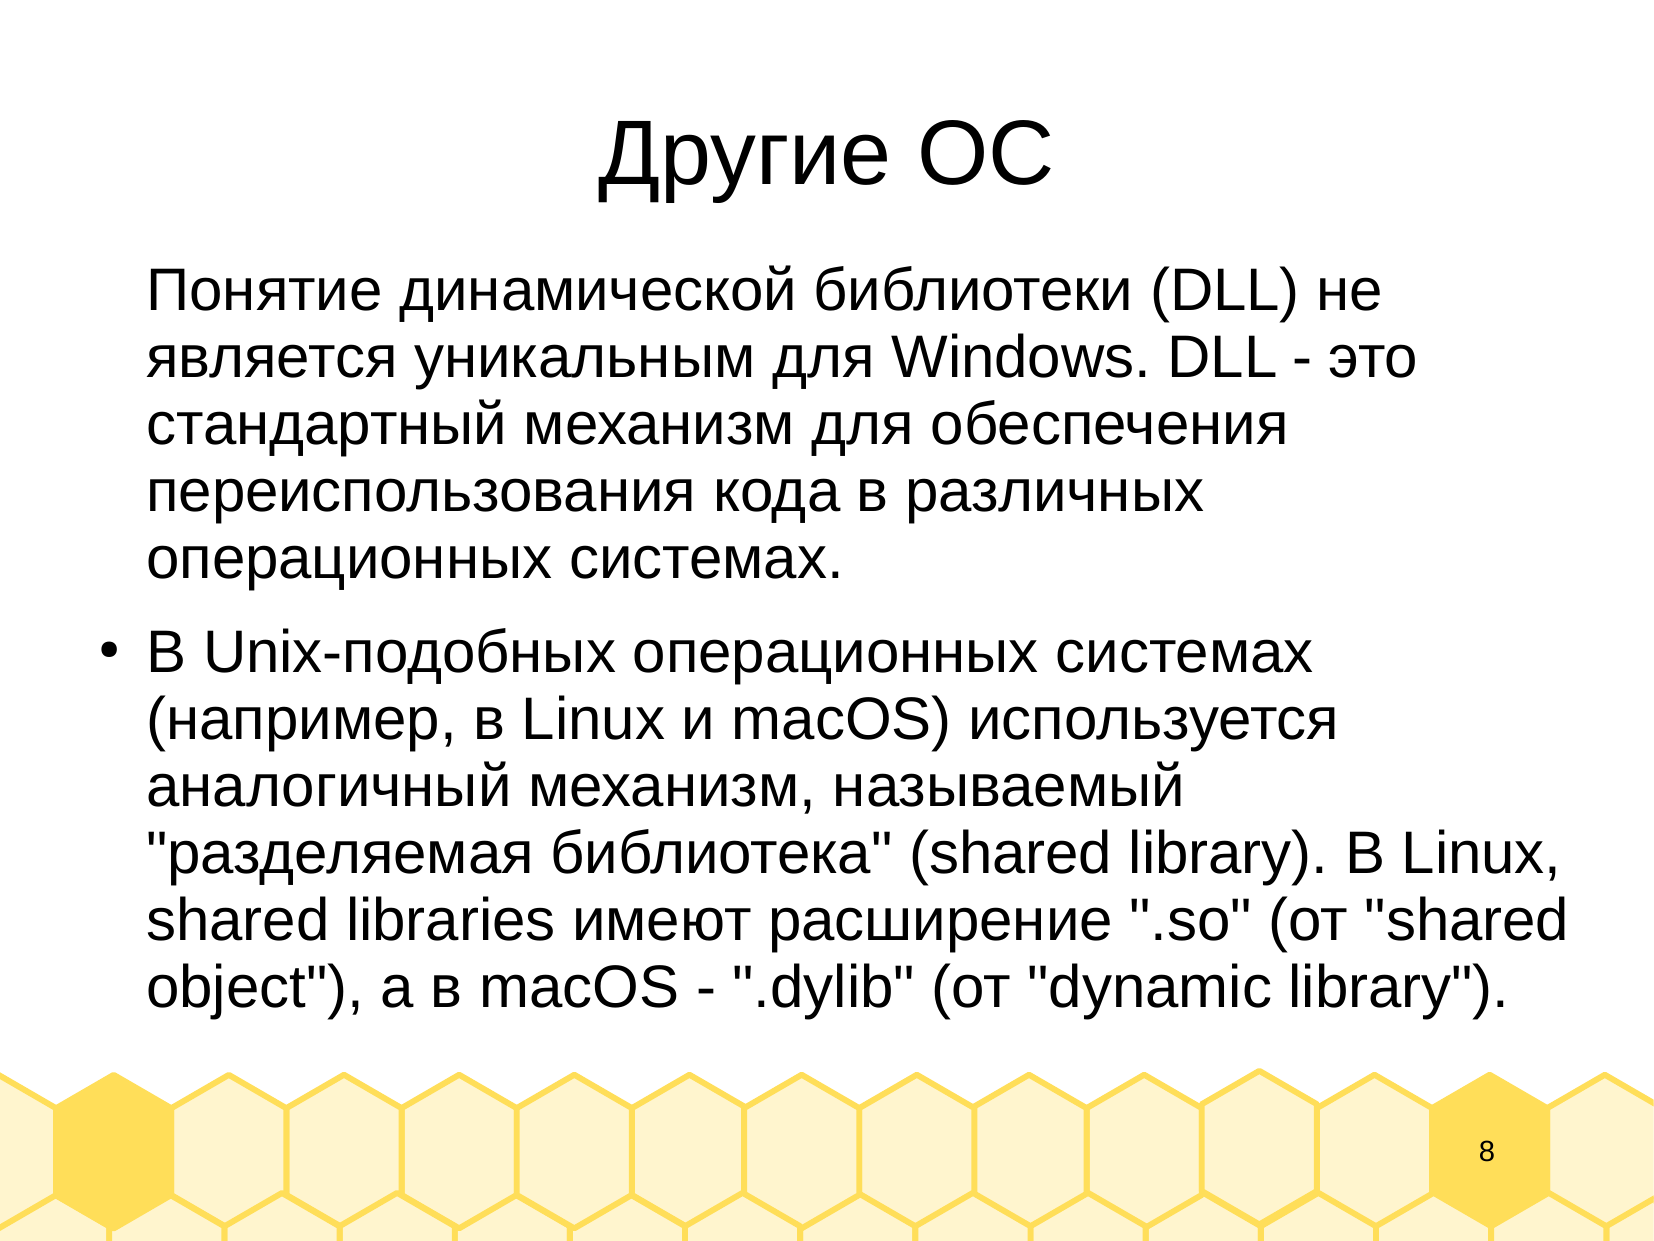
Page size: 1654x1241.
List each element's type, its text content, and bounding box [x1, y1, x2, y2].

list Понятие динамической библиотеки (DLL) не является уникальным для Windows. DLL - это стандартный механизм для обеспечения переиспользования кода в различных операционных системах. В Unix-подобных операционных системах (например, в Linux и macOS) используется аналогичный механизм, называемый "разделяемая библиотека" (shared library). В Linux, shared libraries имеют расширение ".so" (от "shared object"), а в macOS - ".dylib" (от "dynamic library"). [82, 256, 1571, 1034]
title Другие ОС [82, 49, 1571, 256]
